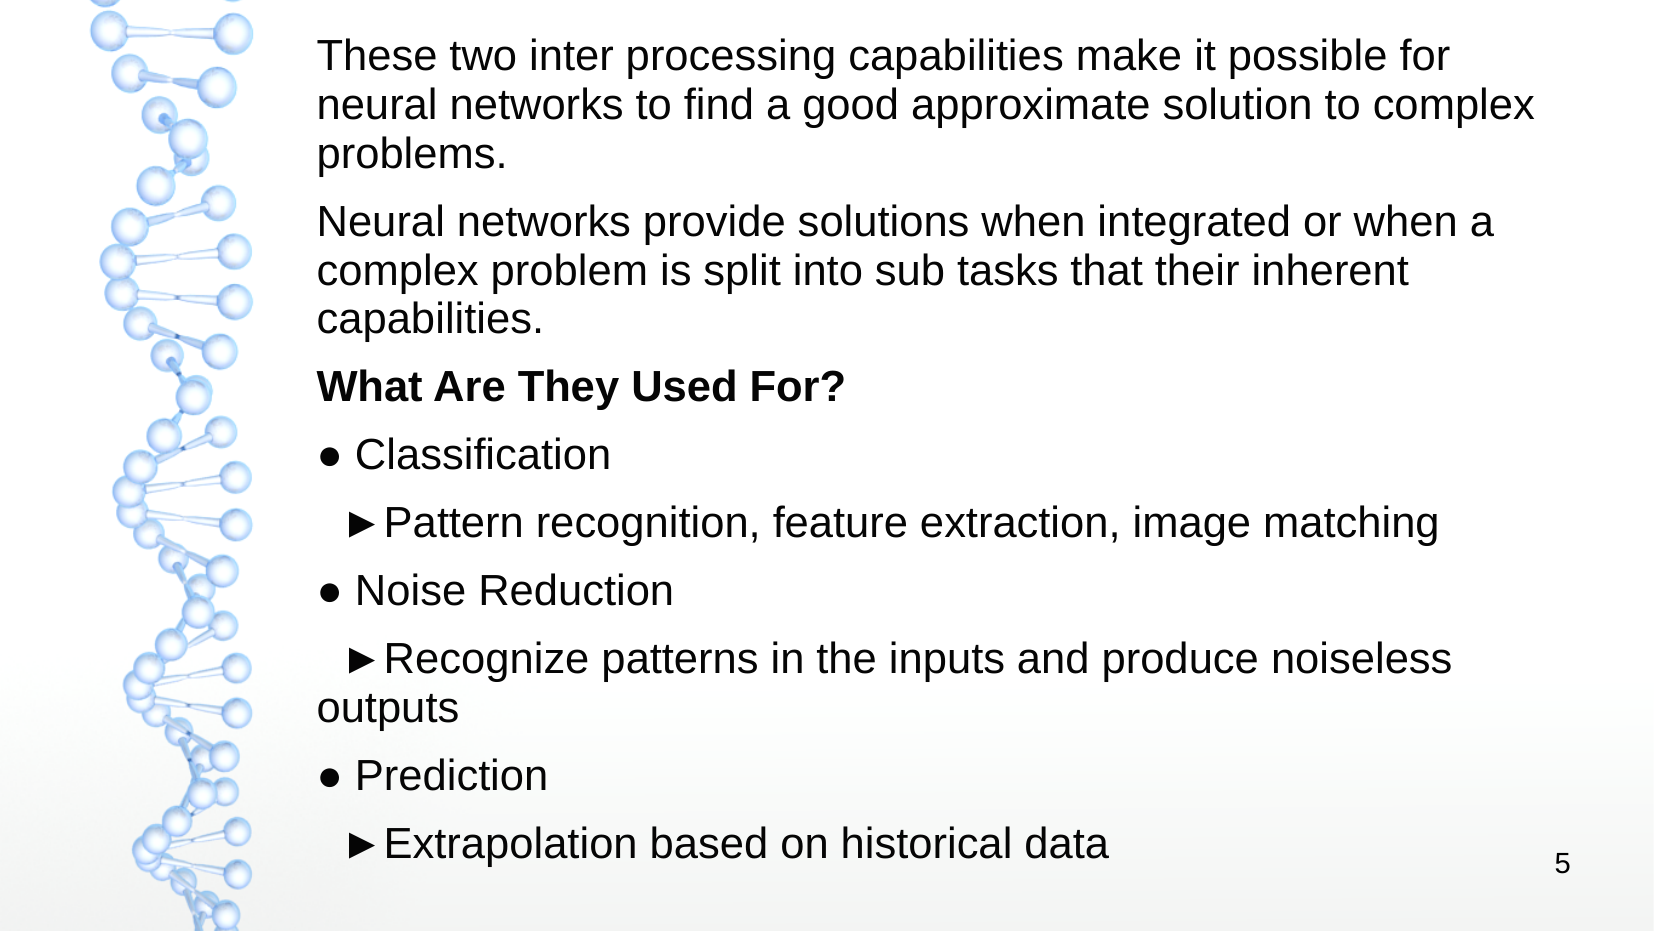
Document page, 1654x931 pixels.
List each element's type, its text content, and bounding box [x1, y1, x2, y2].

list These two inter processing capabilities make it possible for neural networks to find a good approximate solution to complex problems. Neural networks provide solutions when integrated or when a complex problem is split into sub tasks that their inherent capabilities. What Are They Used For? ● Classification ►Pattern recognition, feature extraction, image matching ● Noise Reduction ►Recognize patterns in the inputs and produce noiseless outputs ● Prediction ►Extrapolation based on historical data [255, 31, 1584, 871]
picture [0, 0, 1654, 931]
